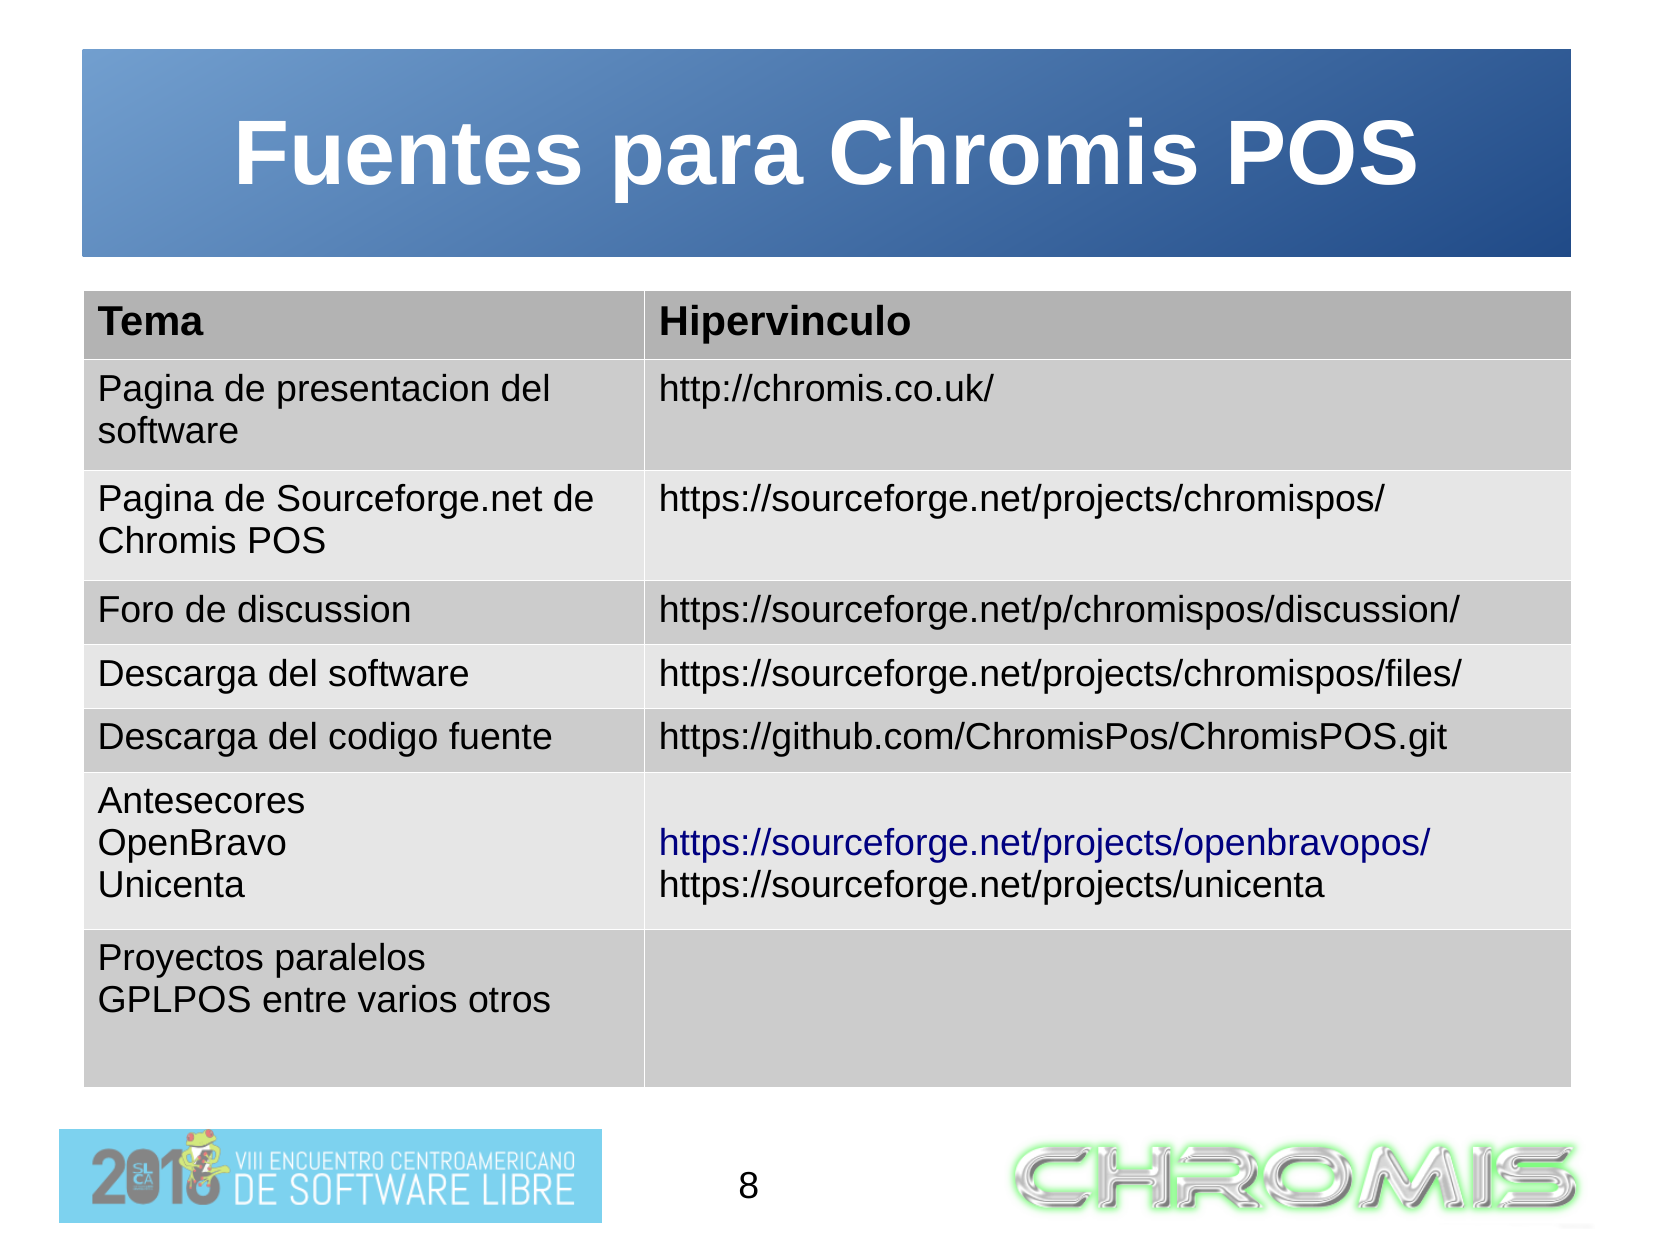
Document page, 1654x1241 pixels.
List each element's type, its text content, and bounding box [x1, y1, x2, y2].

table_cell https://sourceforge.net/projects/openbravopos/ https://sourceforge.net/projects/unicenta [645, 773, 1571, 929]
table_header Hipervinculo [645, 291, 1571, 359]
table_header Tema [84, 291, 644, 359]
table_cell https://github.com/ChromisPos/ChromisPOS.git [645, 709, 1571, 772]
table_cell Foro de discussion [84, 581, 644, 644]
table_cell Proyectos paralelos GPLPOS entre varios otros [84, 930, 644, 1087]
table_cell Descarga del software [84, 645, 644, 708]
table_cell https://sourceforge.net/p/chromispos/discussion/ [645, 581, 1571, 644]
table_cell Pagina de Sourceforge.net de Chromis POS [84, 471, 644, 580]
table_cell Antesecores OpenBravo Unicenta [84, 773, 644, 929]
table_cell https://sourceforge.net/projects/chromispos/files/ [645, 645, 1571, 708]
table_cell Descarga del codigo fuente [84, 709, 644, 772]
table_cell Pagina de presentacion del software [84, 360, 644, 470]
table_cell https://sourceforge.net/projects/chromispos/ [645, 471, 1571, 580]
title Fuentes para Chromis POS [82, 49, 1571, 257]
table_cell http://chromis.co.uk/ [645, 360, 1571, 470]
table_cell [645, 930, 1571, 1087]
